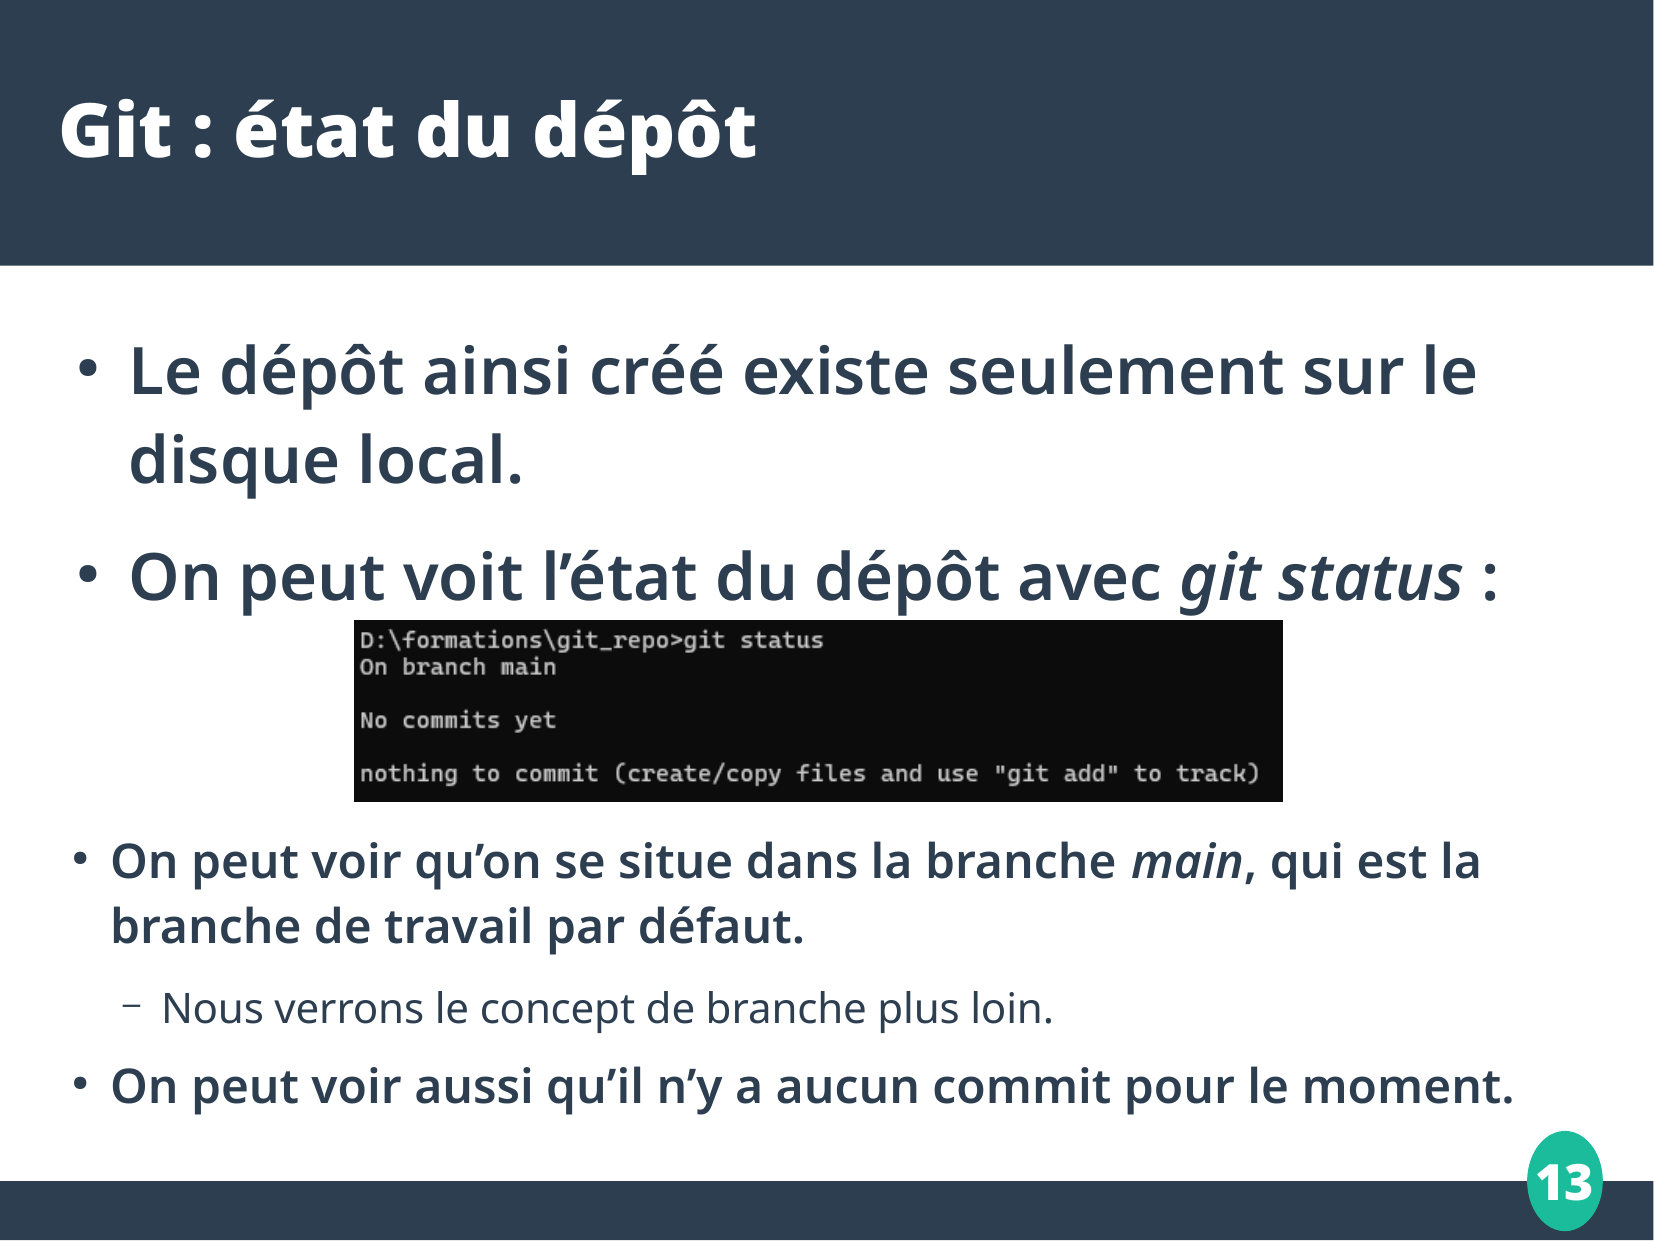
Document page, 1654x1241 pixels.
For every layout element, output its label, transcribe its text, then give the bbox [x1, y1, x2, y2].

title Git : état du dépôt [59, 49, 1595, 207]
list Le dépôt ainsi créé existe seulement sur le disque local. On peut voit l’état du dépôt avec git status : [59, 324, 1595, 621]
picture [354, 620, 1283, 802]
list On peut voir qu’on se situe dans la branche main, qui est la branche de travail par défaut. Nous verrons le concept de branche plus loin. On peut voir aussi qu’il n’y a aucun commit pour le moment. [59, 826, 1595, 1123]
